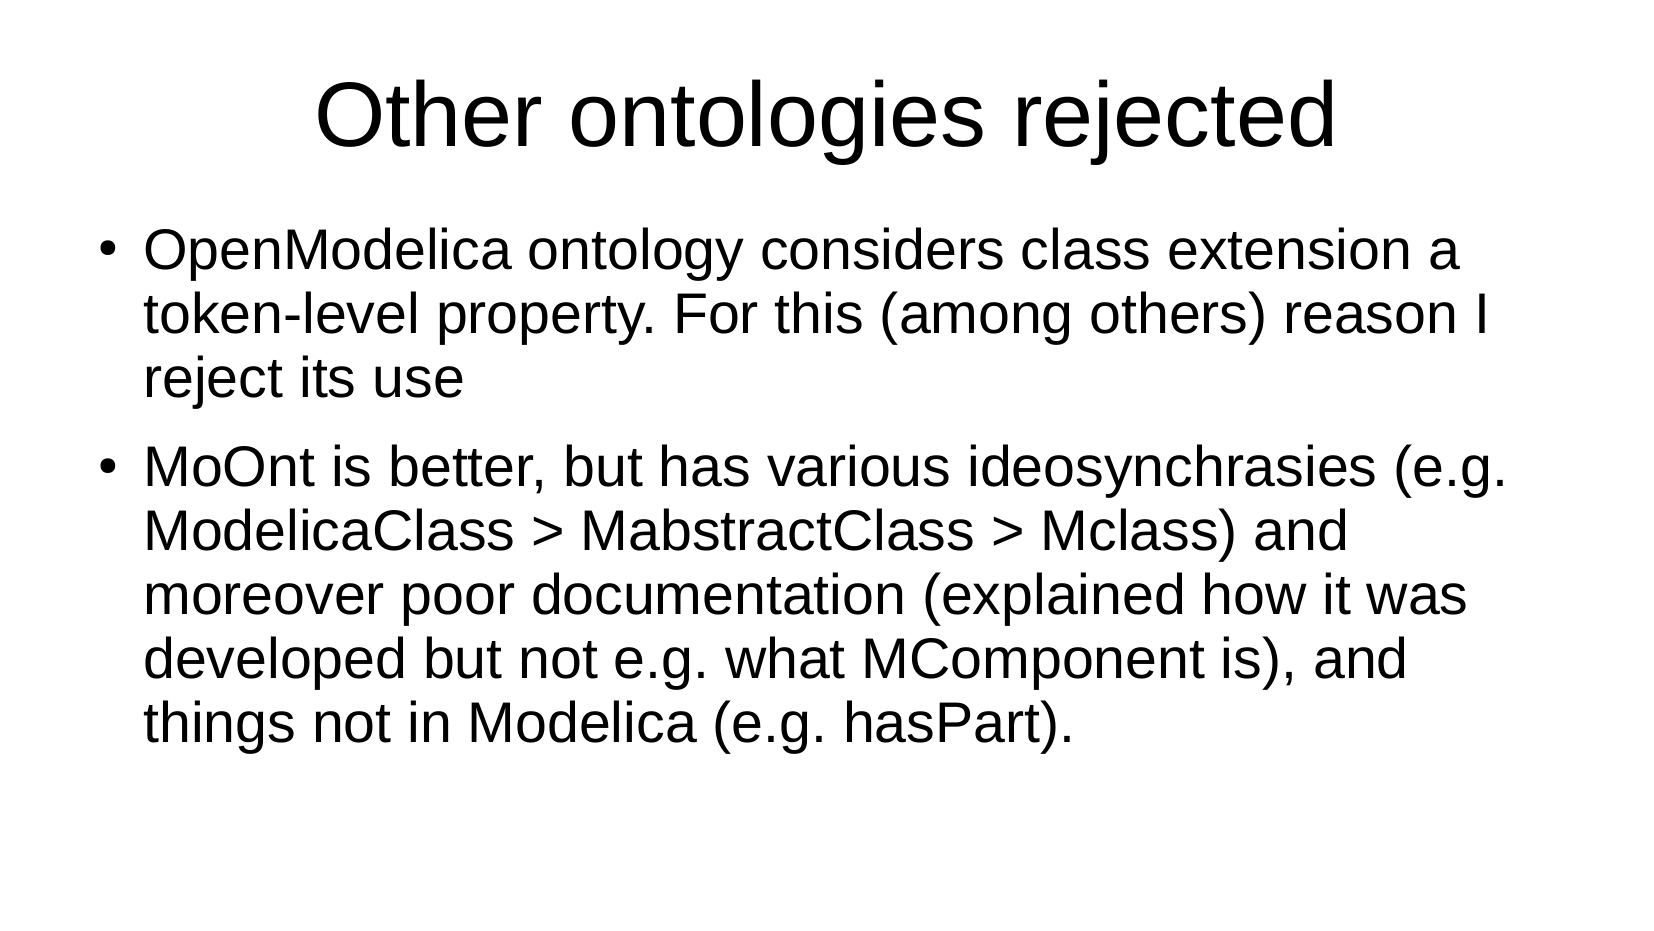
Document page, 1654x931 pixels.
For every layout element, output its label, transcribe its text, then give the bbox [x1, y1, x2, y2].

list OpenModelica ontology considers class extension a token-level property. For this (among others) reason I reject its use MoOnt is better, but has various ideosynchrasies (e.g. ModelicaClass > MabstractClass > Mclass) and moreover poor documentation (explained how it was developed but not e.g. what MComponent is), and things not in Modelica (e.g. hasPart). [82, 217, 1571, 758]
title Other ontologies rejected [82, 37, 1571, 193]
